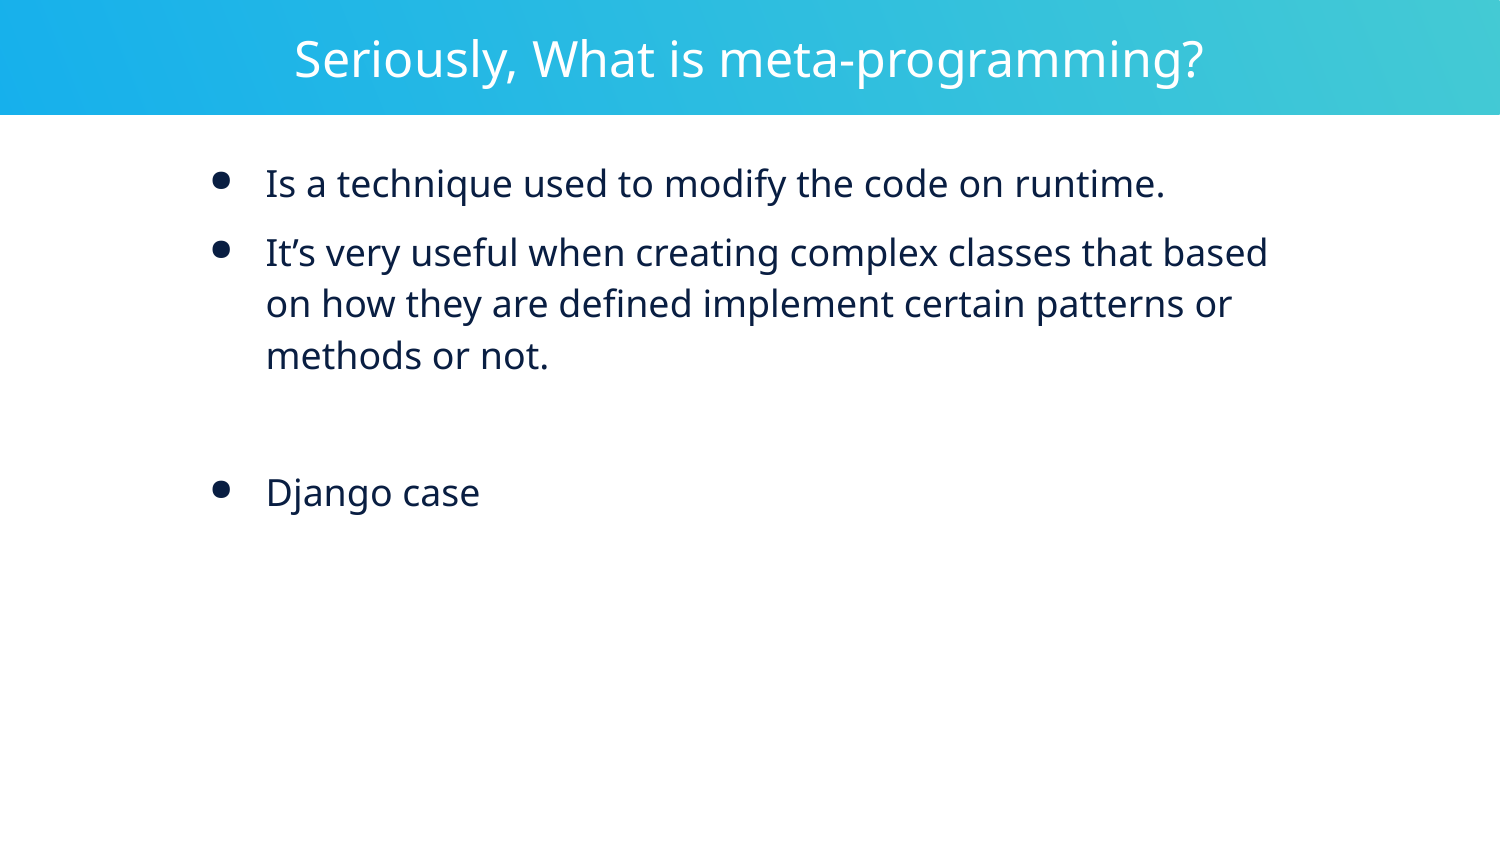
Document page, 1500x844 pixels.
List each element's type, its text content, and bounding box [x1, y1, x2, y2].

text_box Seriously, What is meta-programming? [0, 0, 1500, 115]
text_box Is a technique used to modify the code on runtime. It’s very useful when creating complex classes that based on how they are defined implement certain patterns or methods or not. Django case [175, 138, 1313, 439]
